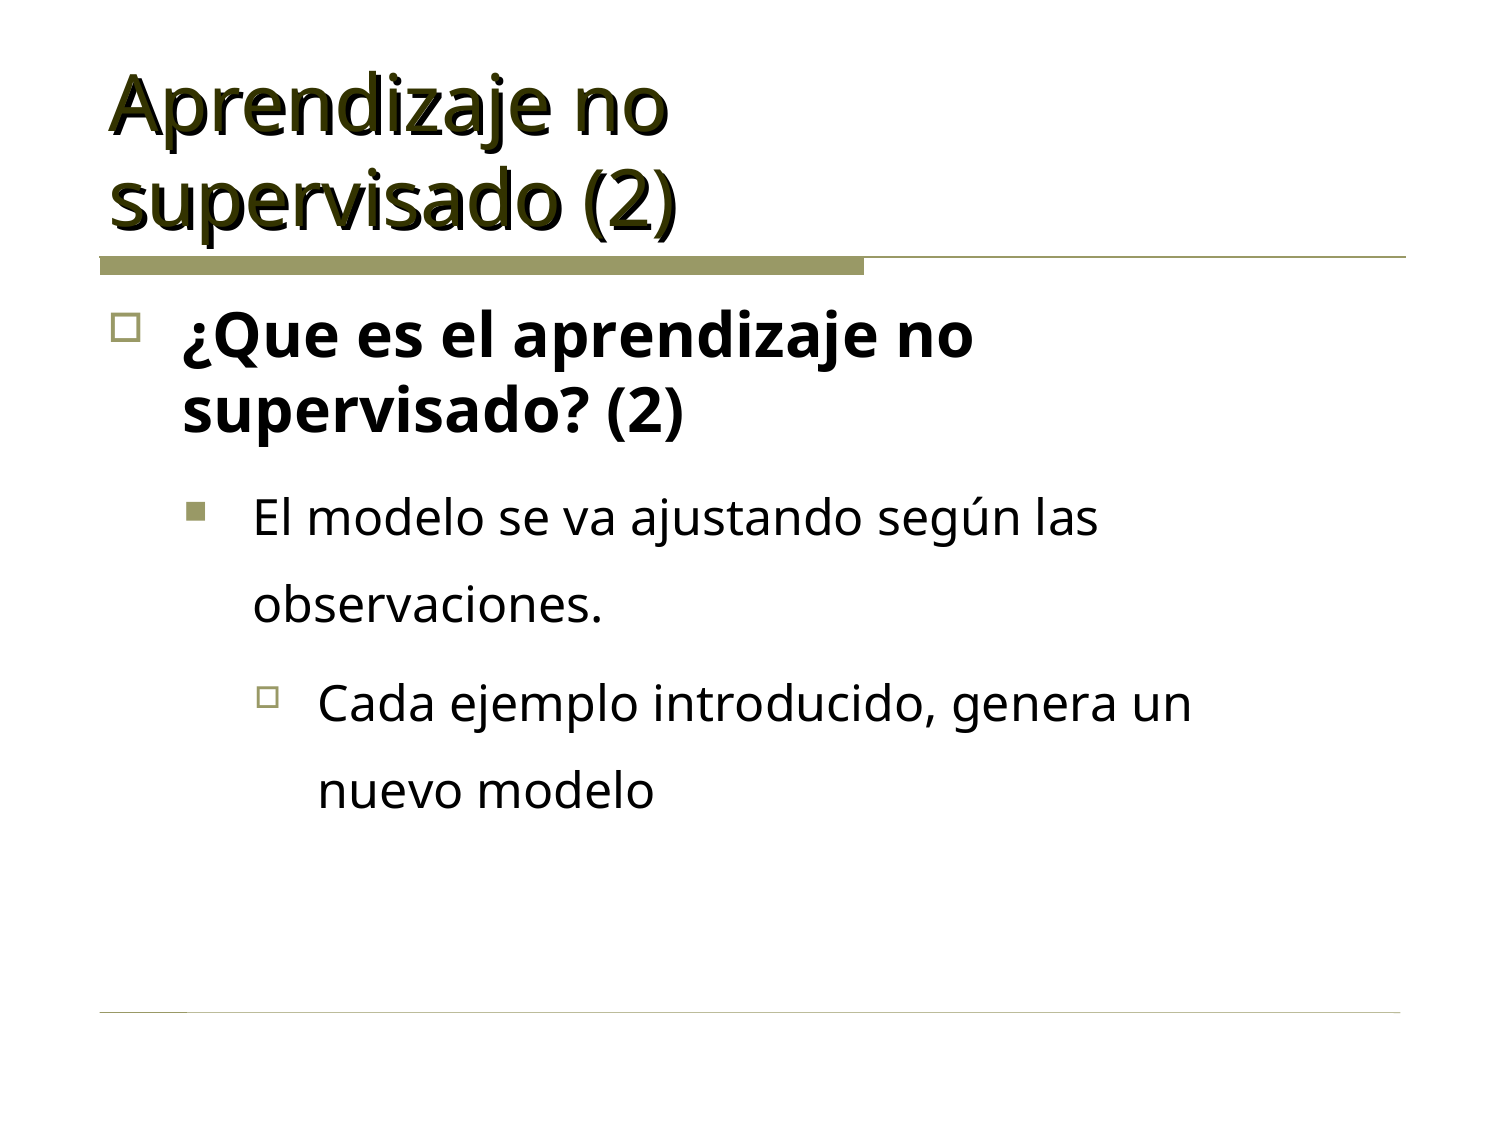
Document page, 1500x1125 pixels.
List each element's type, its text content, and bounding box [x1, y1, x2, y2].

title Aprendizaje no supervisado (2) [94, 50, 1407, 250]
list ¿Que es el aprendizaje no supervisado? (2) El modelo se va ajustando según las observaciones. Cada ejemplo introducido, genera un nuevo modelo [92, 287, 1353, 1013]
